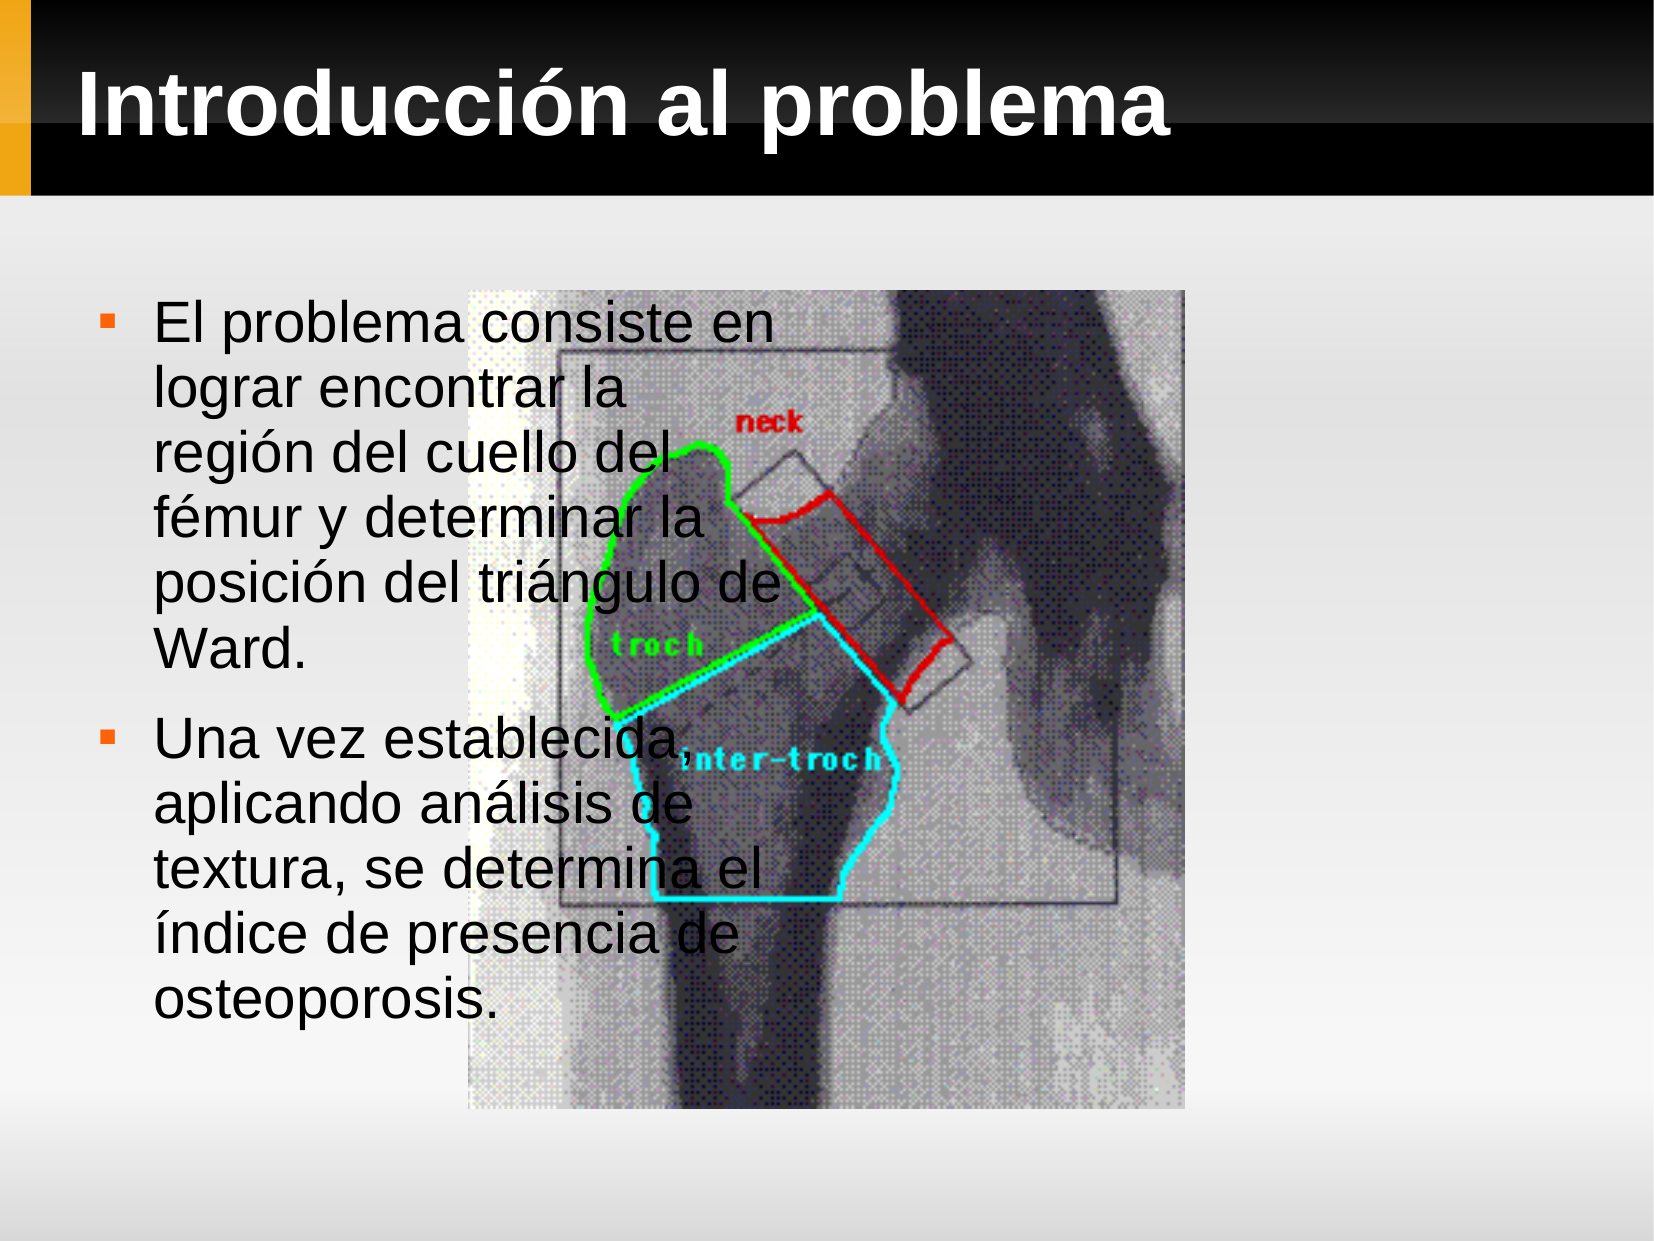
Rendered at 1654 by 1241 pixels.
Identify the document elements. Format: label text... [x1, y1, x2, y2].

picture [0, 0, 1654, 1241]
title Introducción al problema [76, 0, 1565, 208]
list El problema consiste en lograr encontrar la región del cuello del fémur y determinar la posición del triángulo de Ward. Una vez establecida, aplicando análisis de textura, se determina el índice de presencia de osteoporosis. [82, 290, 798, 1123]
